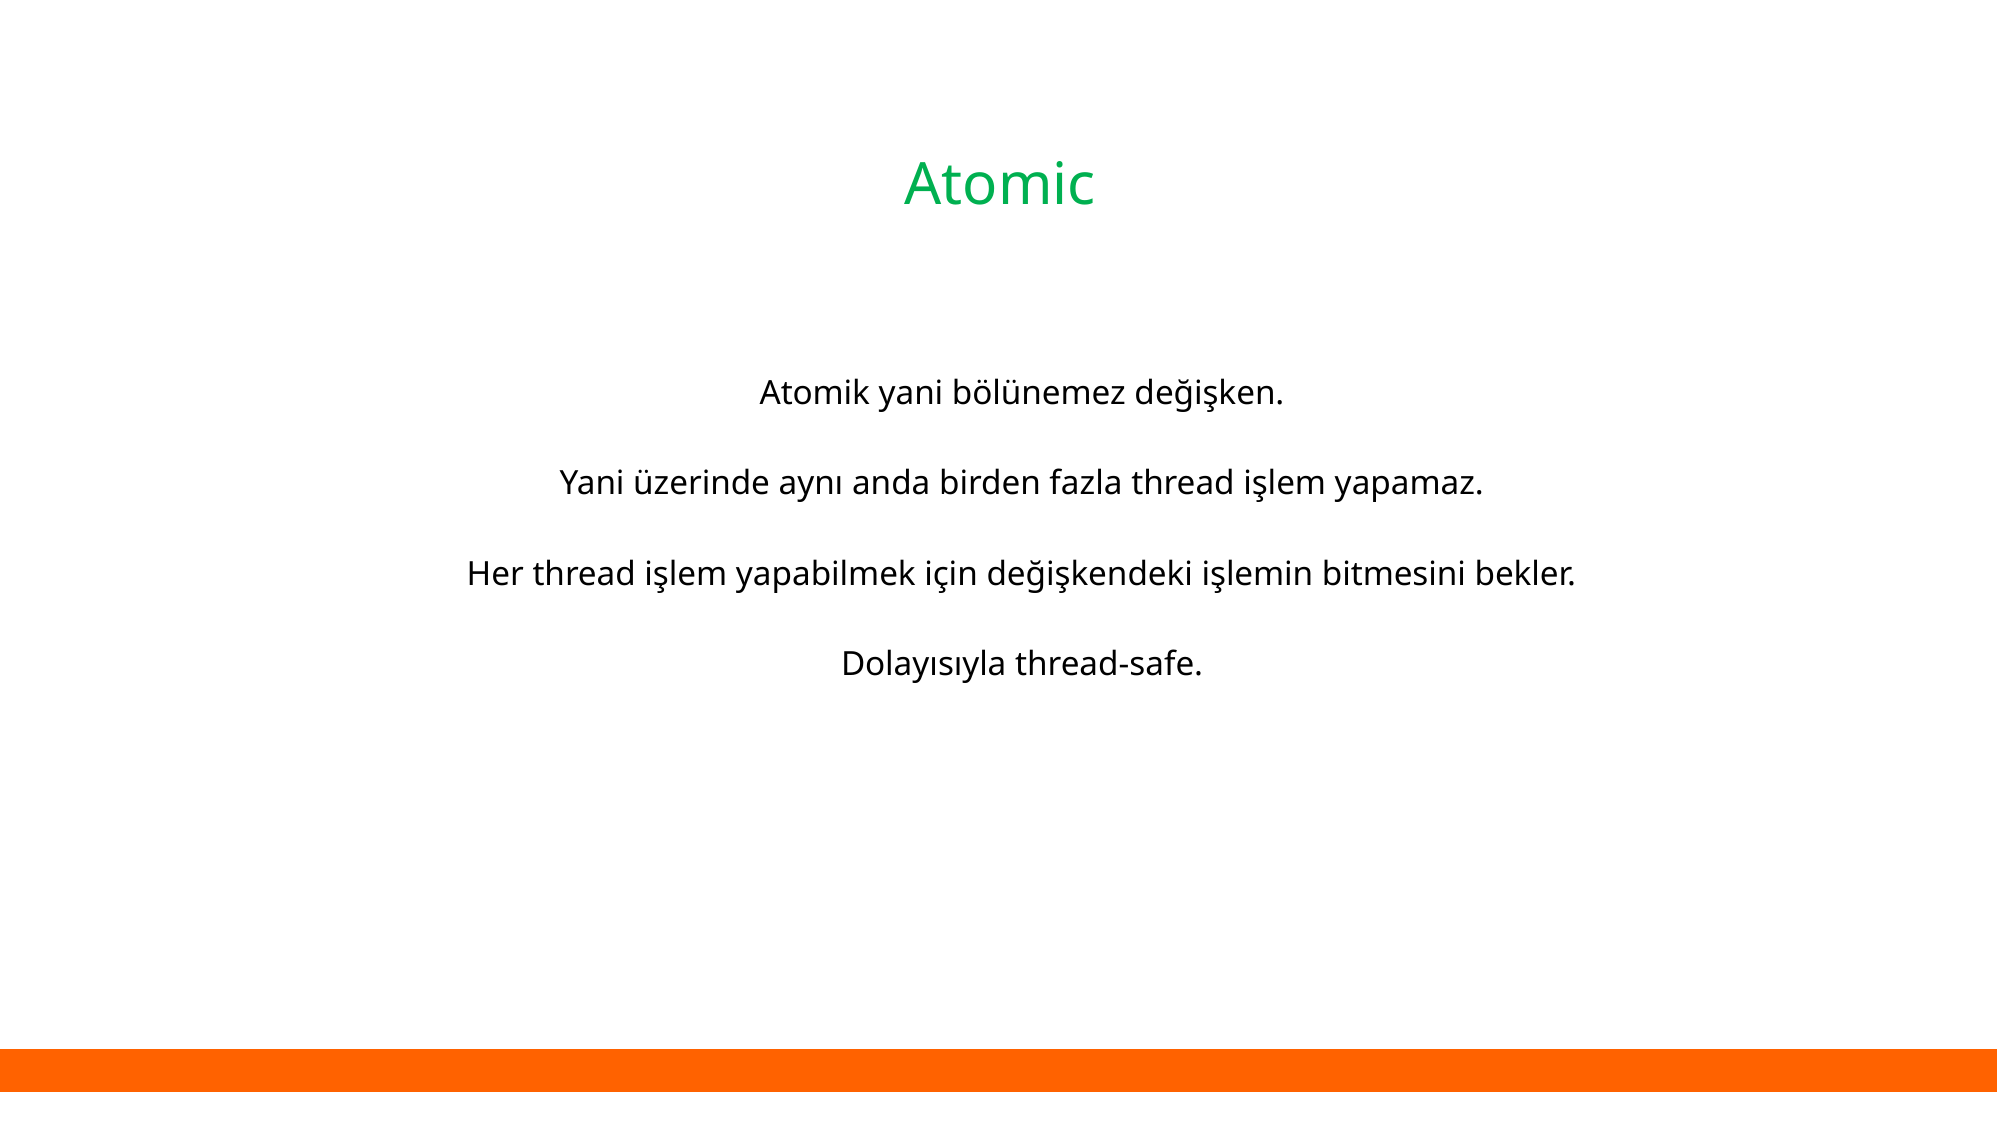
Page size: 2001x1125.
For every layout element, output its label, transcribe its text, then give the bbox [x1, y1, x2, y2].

list Atomic [420, 146, 1580, 237]
text_box Atomik yani bölünemez değişken. Yani üzerinde aynı anda birden fazla thread işlem yapamaz. Her thread işlem yapabilmek için değişkendeki işlemin bitmesini bekler. Dolayısıyla thread-safe. [451, 361, 1549, 637]
text_box [0, 1049, 1997, 1092]
